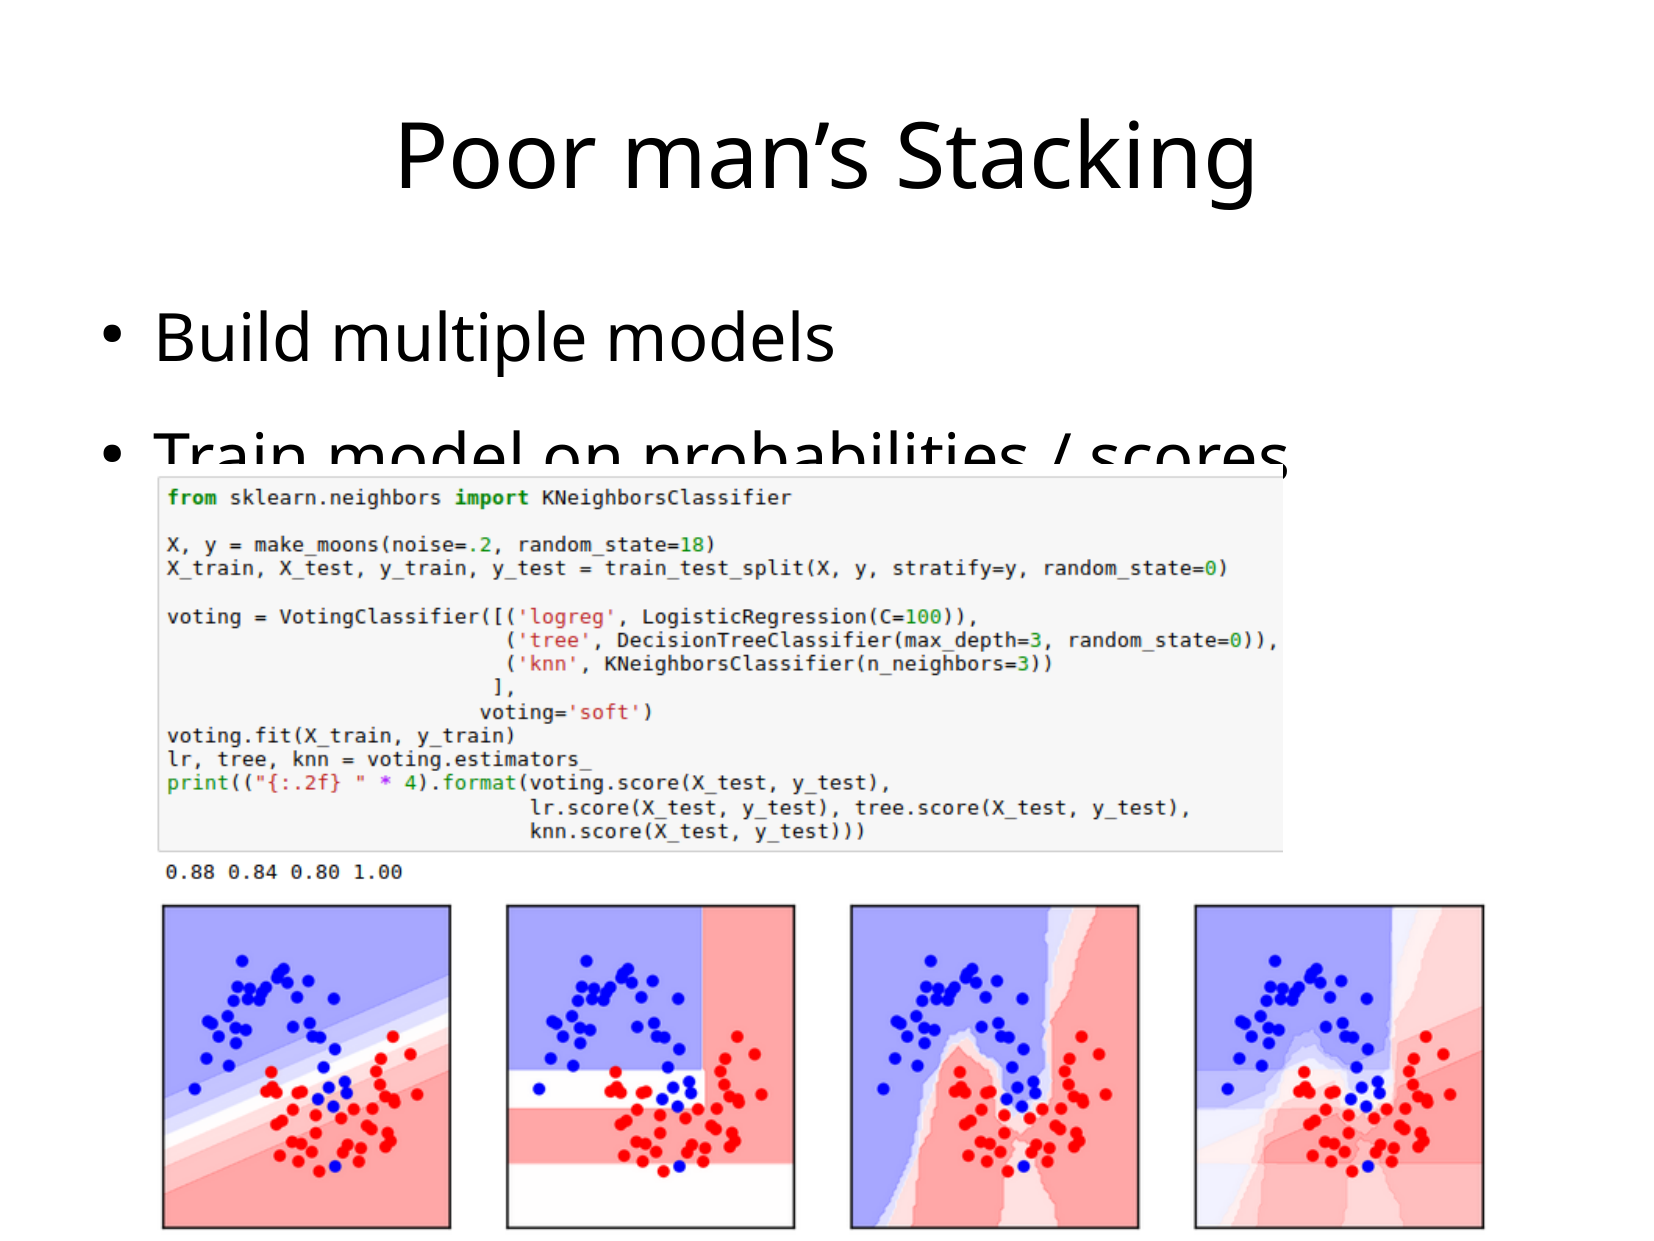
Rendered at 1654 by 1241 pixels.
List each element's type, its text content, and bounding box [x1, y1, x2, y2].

list Build multiple models Train model on probabilities / scores produced [82, 290, 1571, 1010]
title Poor man’s Stacking [82, 49, 1571, 257]
picture [150, 464, 1508, 1241]
